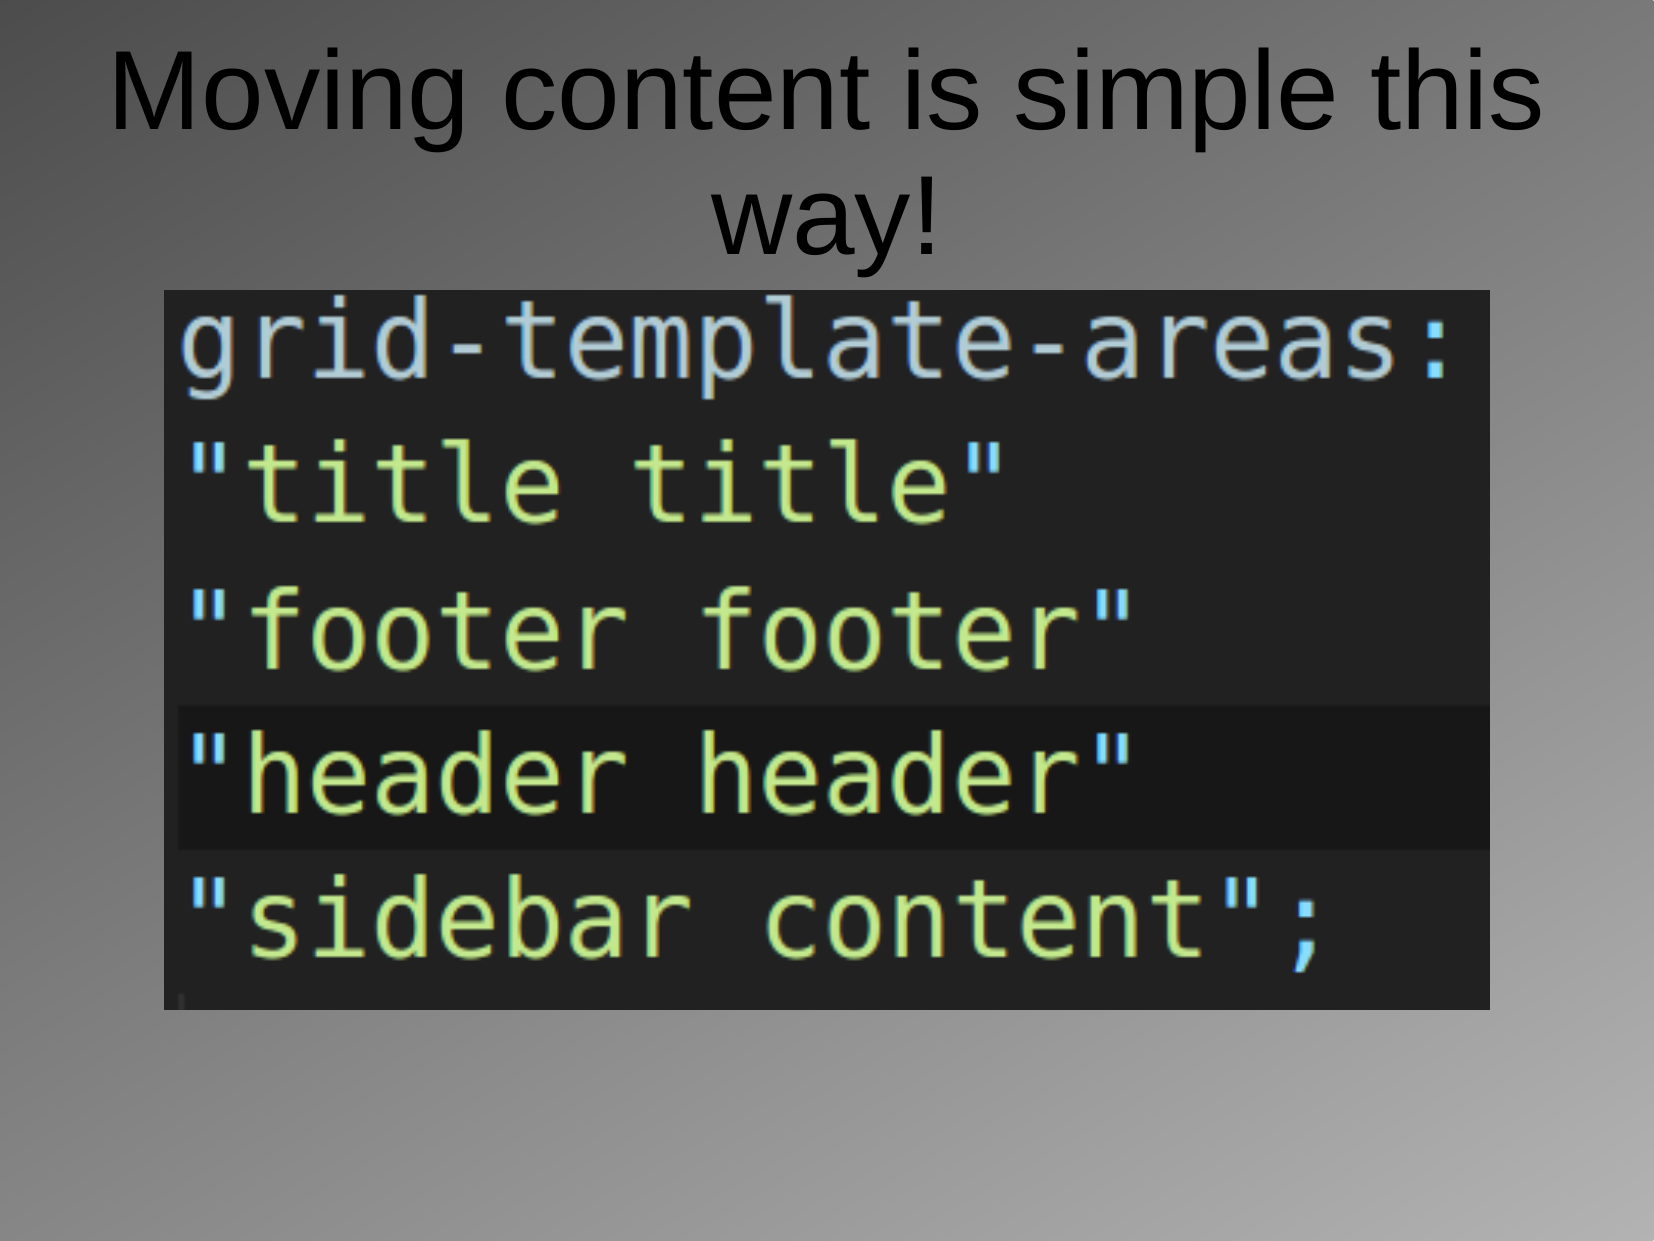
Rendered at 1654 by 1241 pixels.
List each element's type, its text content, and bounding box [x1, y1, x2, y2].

picture [164, 290, 1490, 1010]
title Moving content is simple this way! [82, 27, 1571, 279]
